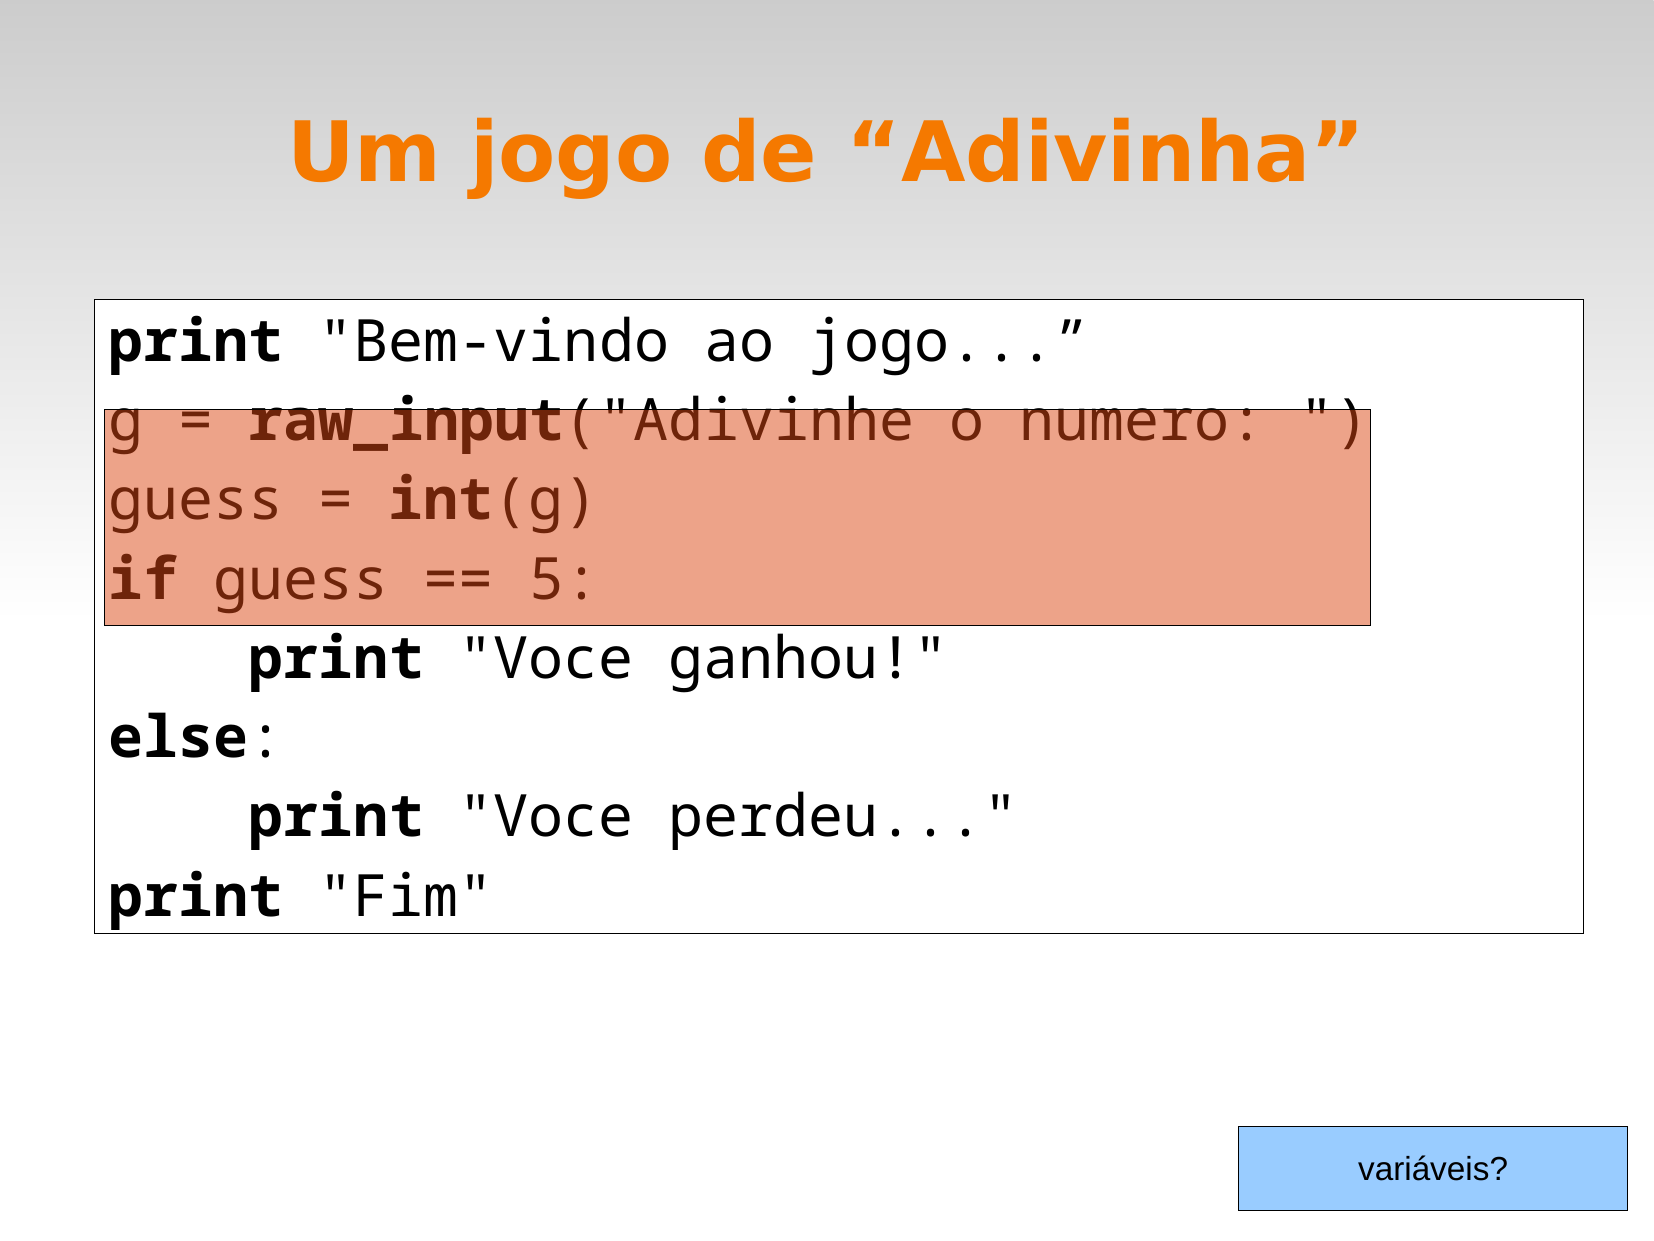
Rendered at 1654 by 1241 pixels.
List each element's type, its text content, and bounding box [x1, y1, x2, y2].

text_box [104, 409, 1371, 626]
text_box variáveis? [1238, 1126, 1628, 1211]
text_box print "Bem-vindo ao jogo...” g = raw_input("Adivinhe o numero: ") guess = int(g) if guess == 5: print "Voce ganhou!" else: print "Voce perdeu..." print "Fim" [94, 339, 1584, 893]
title Um jogo de “Adivinha” [82, 49, 1571, 257]
